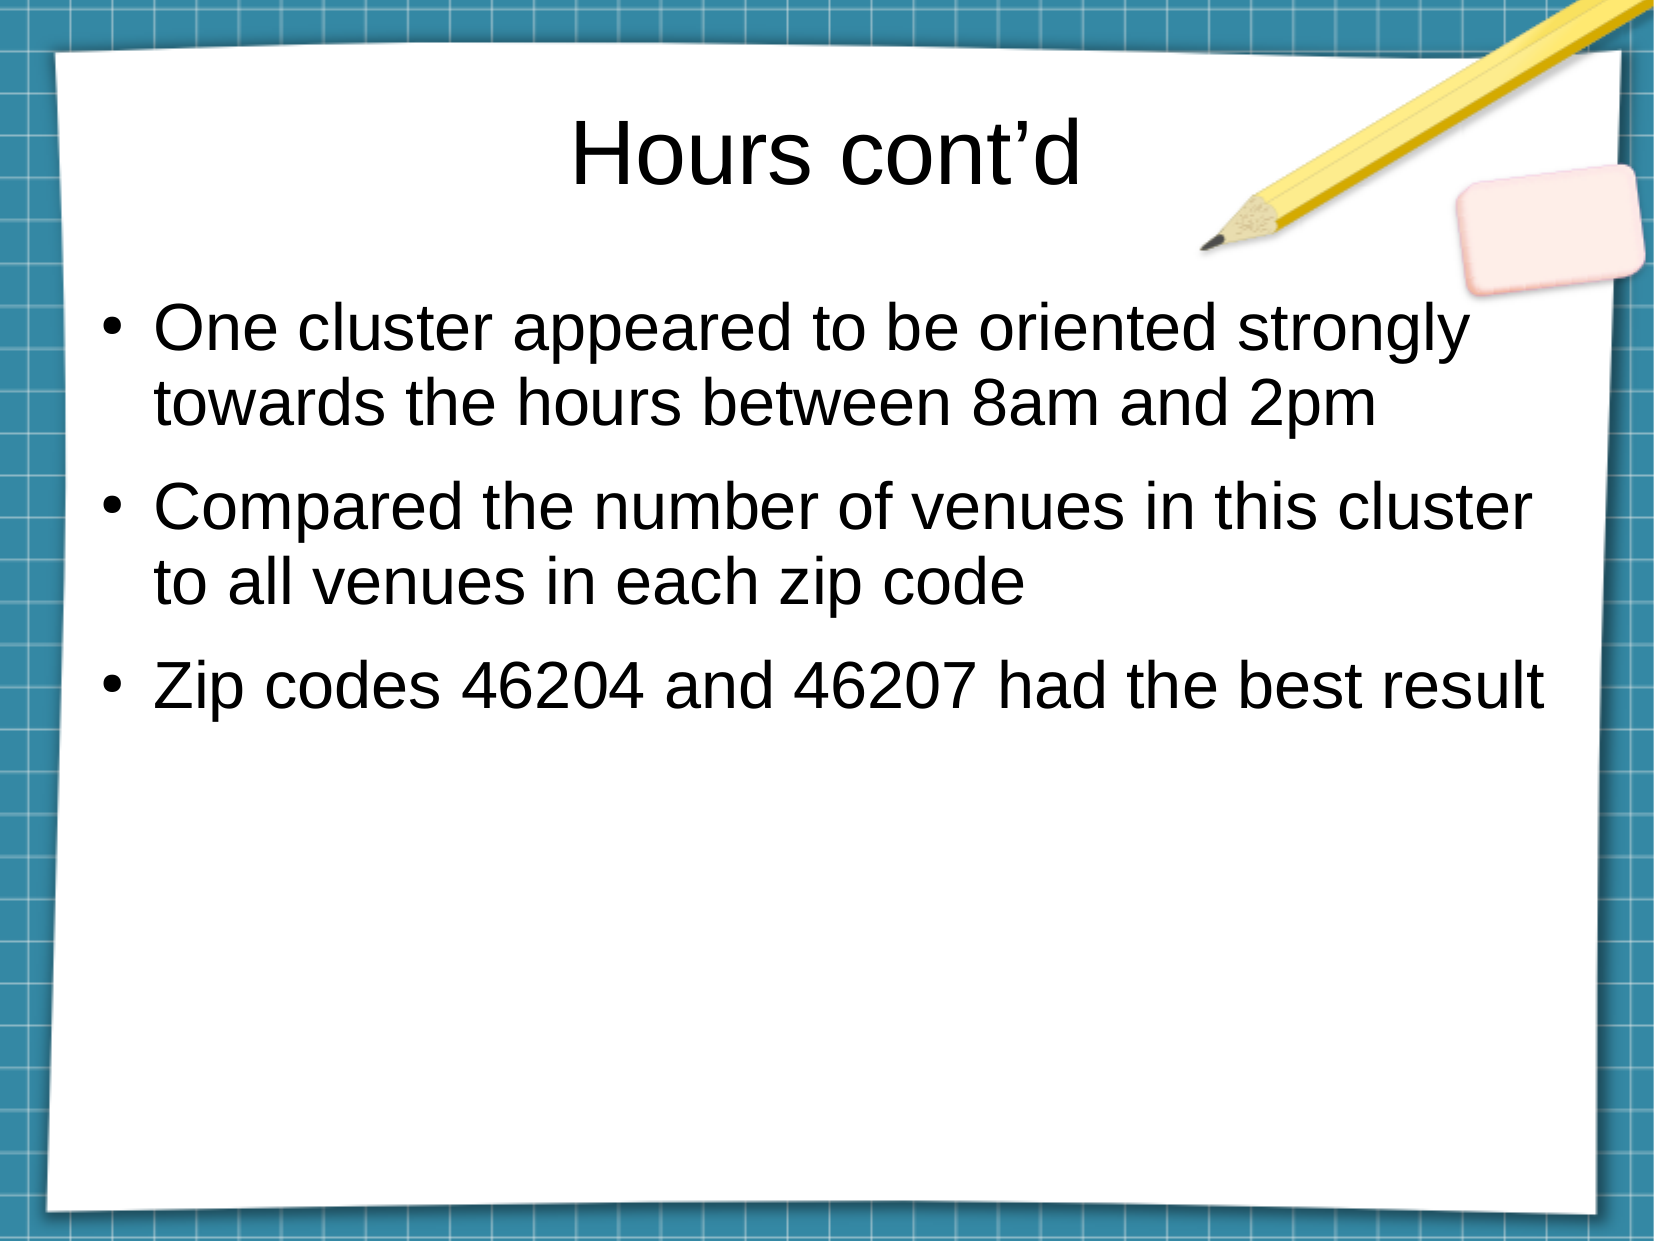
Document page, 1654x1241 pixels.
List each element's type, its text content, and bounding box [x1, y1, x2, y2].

title Hours cont’d [82, 49, 1571, 257]
picture [0, 0, 1654, 1241]
list One cluster appeared to be oriented strongly towards the hours between 8am and 2pm Compared the number of venues in this cluster to all venues in each zip code Zip codes 46204 and 46207 had the best result [82, 290, 1571, 1010]
